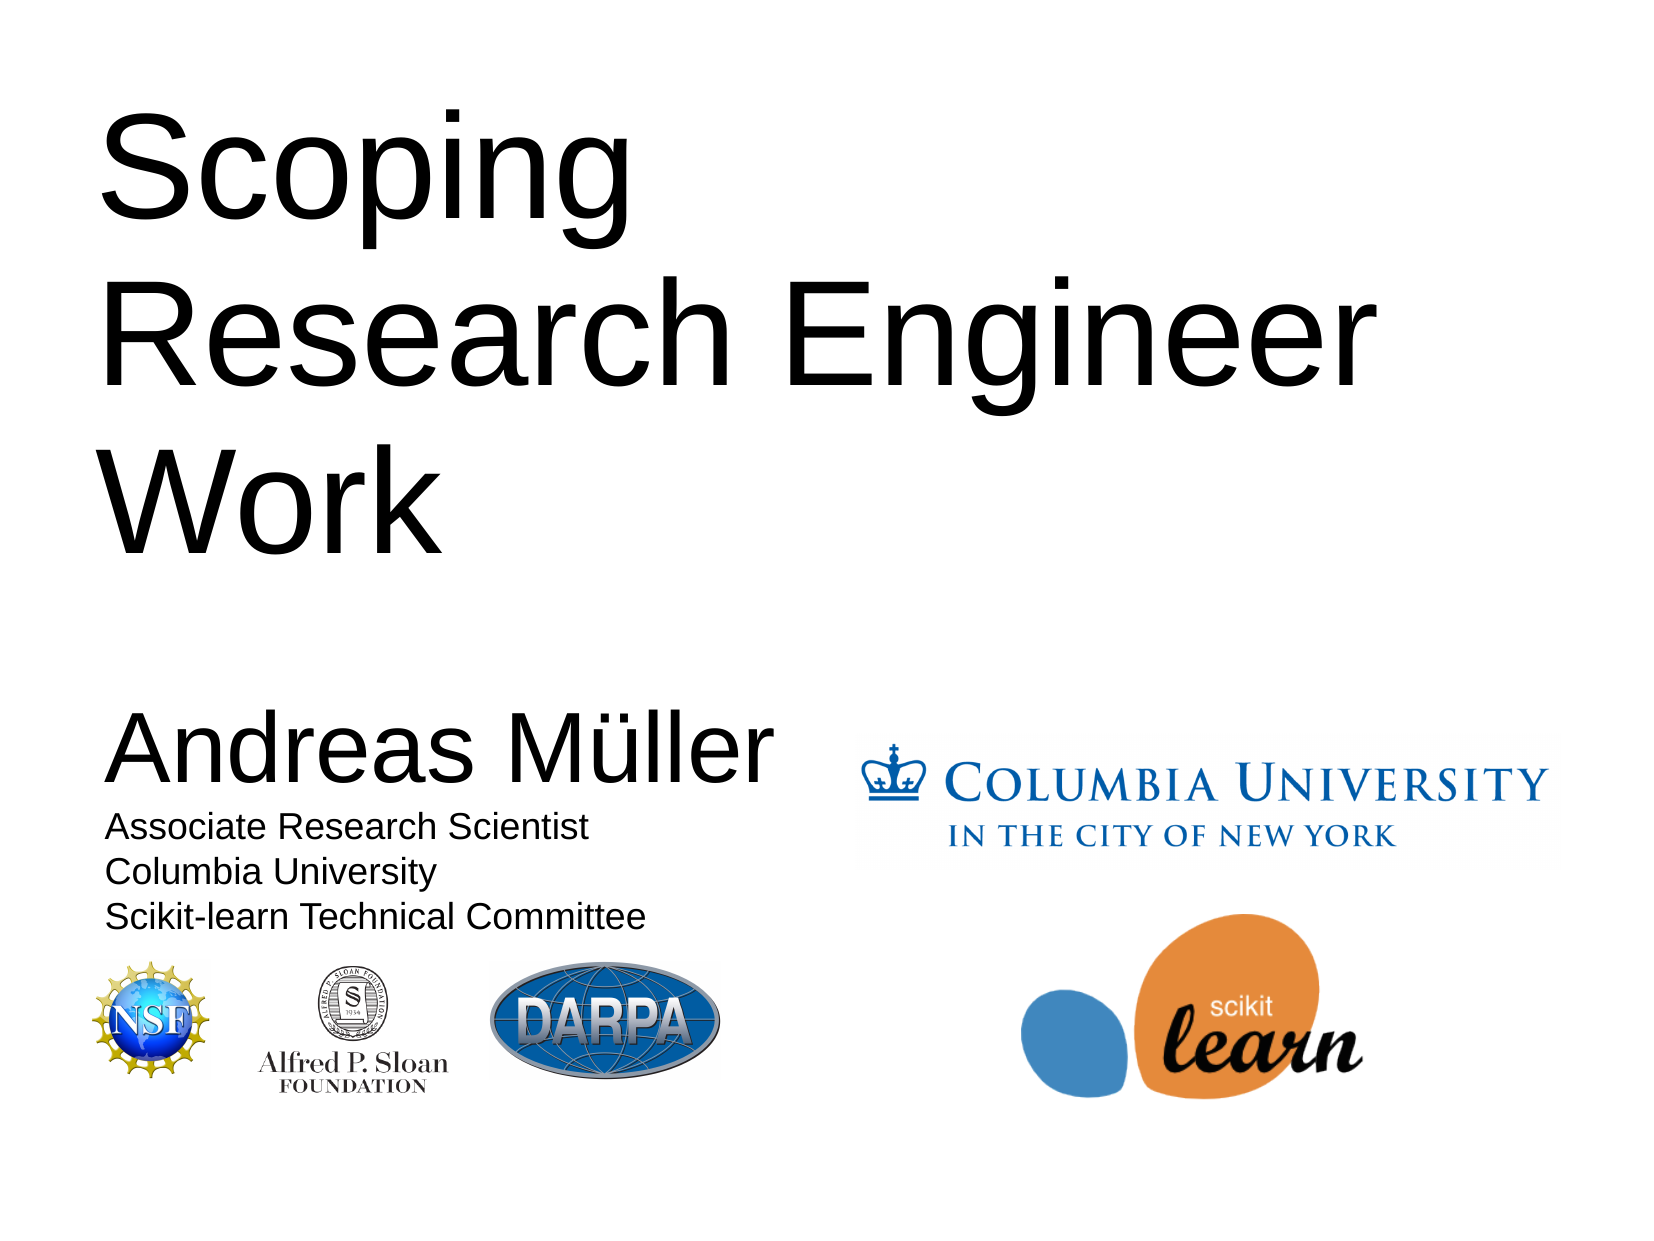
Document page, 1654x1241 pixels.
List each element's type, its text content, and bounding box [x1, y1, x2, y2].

picture [90, 959, 211, 1081]
text_box Scoping Research Engineer Work [80, 75, 1396, 593]
picture [855, 733, 1561, 871]
picture [489, 961, 721, 1081]
picture [1021, 914, 1381, 1138]
picture [240, 962, 466, 1096]
text_box Andreas Müller Associate Research Scientist Columbia University Scikit-learn Technical Committee [89, 675, 1200, 928]
